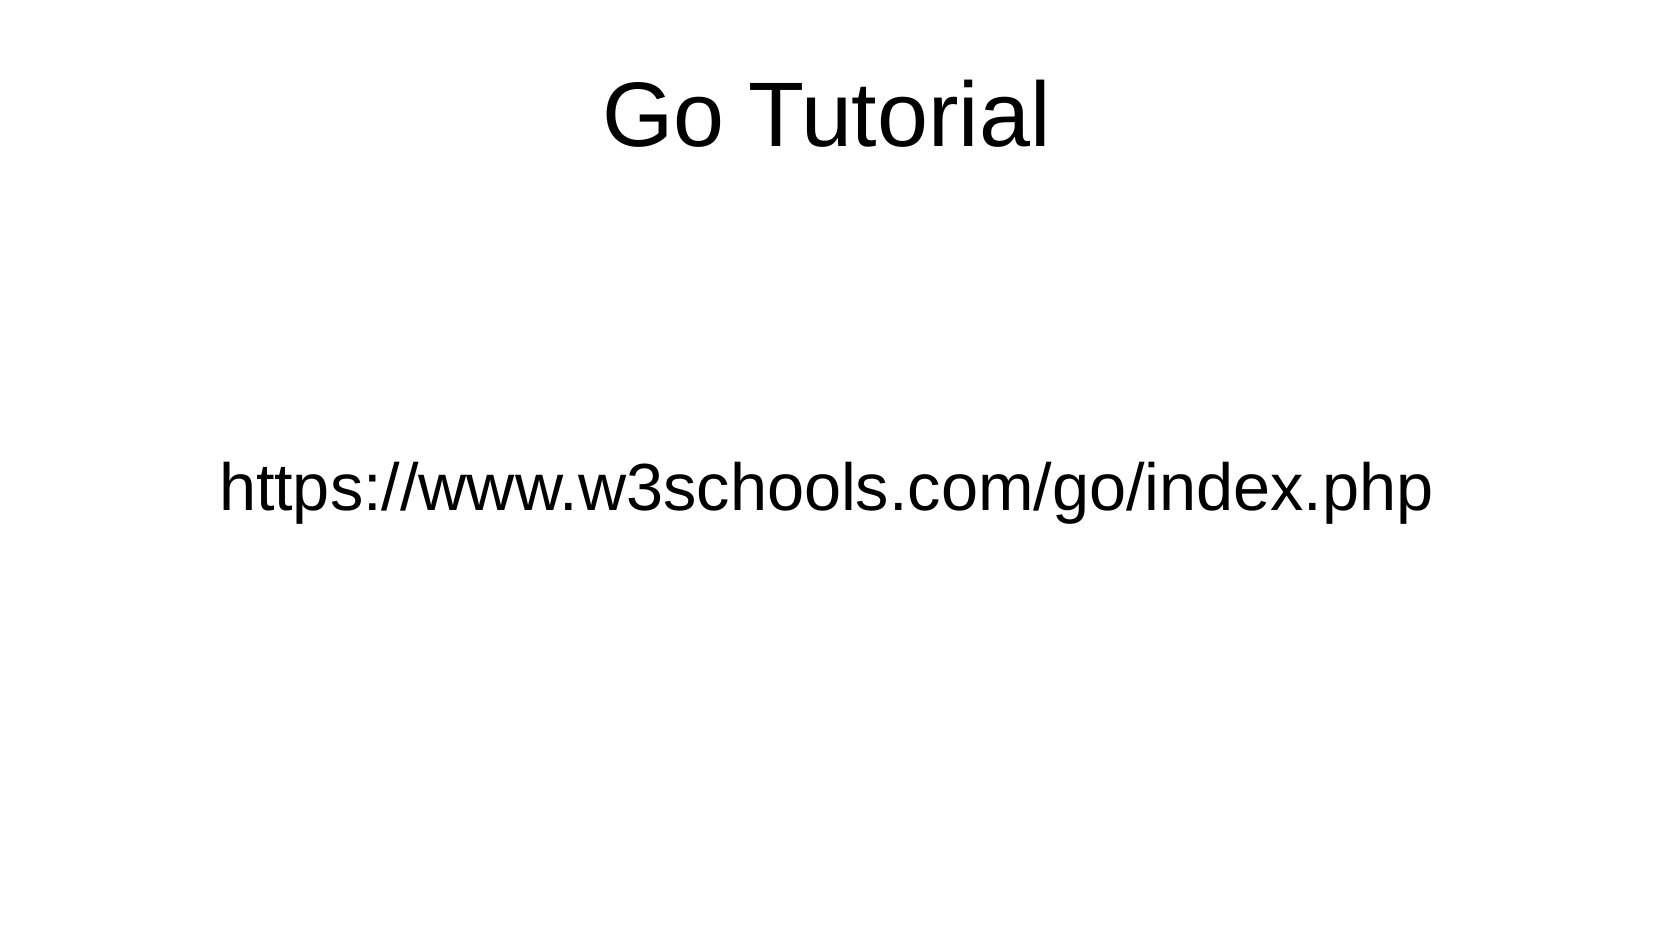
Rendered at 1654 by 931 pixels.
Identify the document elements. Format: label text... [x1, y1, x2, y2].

title Go Tutorial [82, 37, 1571, 193]
subtitle https://www.w3schools.com/go/index.php [82, 217, 1571, 758]
